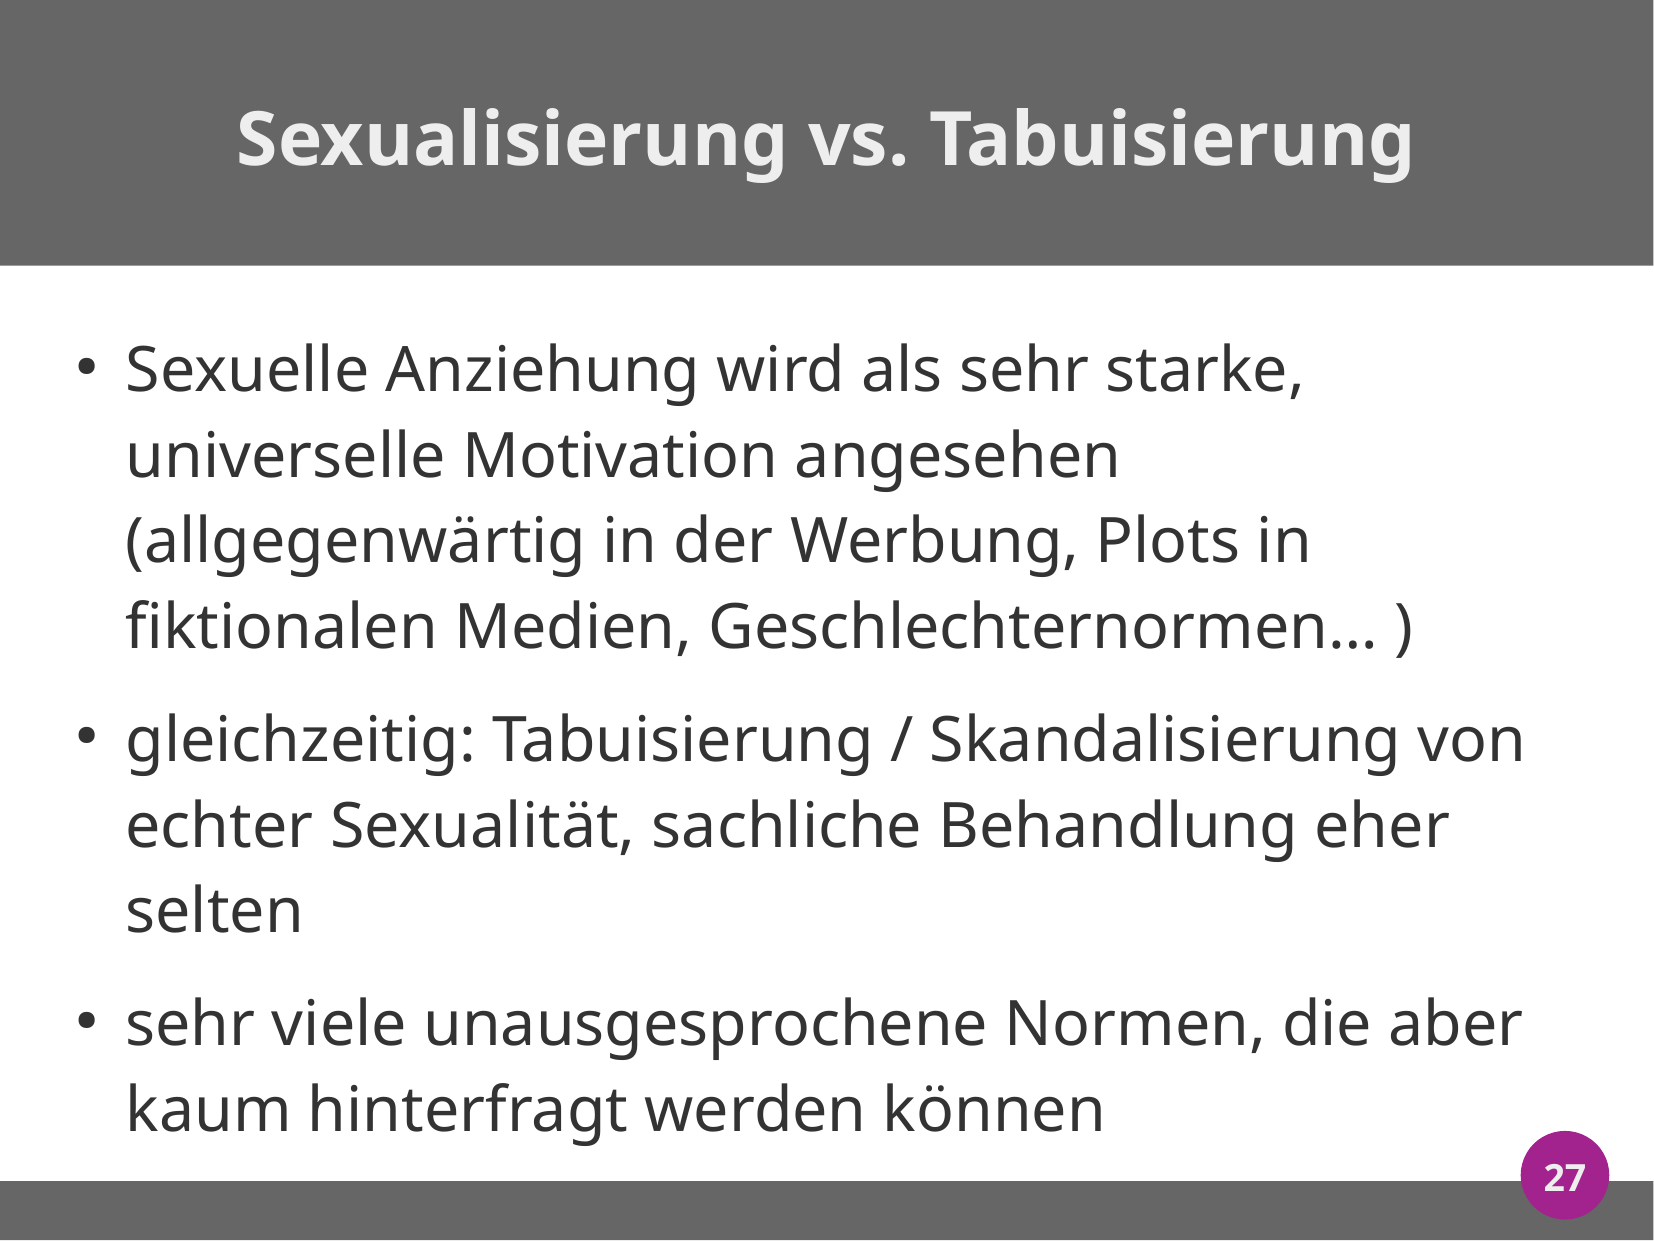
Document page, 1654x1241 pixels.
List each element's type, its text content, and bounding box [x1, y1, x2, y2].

title Sexualisierung vs. Tabuisierung [59, 11, 1595, 260]
list Sexuelle Anziehung wird als sehr starke, universelle Motivation angesehen (allgegenwärtig in der Werbung, Plots in fiktionalen Medien, Geschlechternormen… ) gleichzeitig: Tabuisierung / Skandalisierung von echter Sexualität, sachliche Behandlung eher selten sehr viele unausgesprochene Normen, die aber kaum hinterfragt werden können [59, 324, 1595, 1152]
